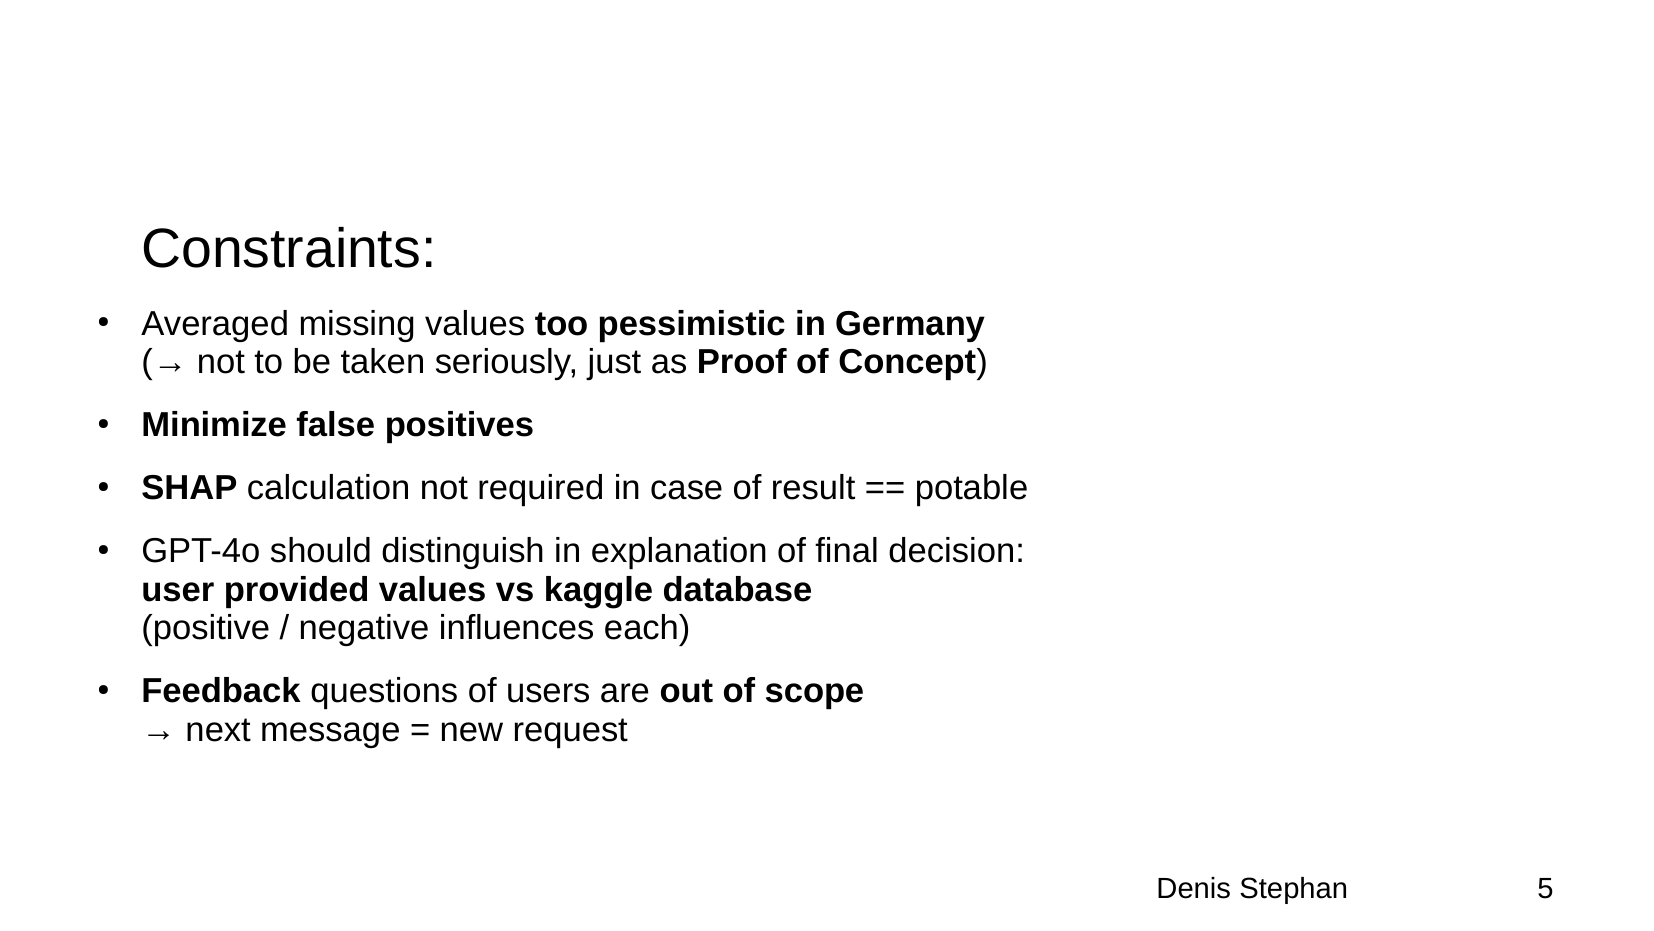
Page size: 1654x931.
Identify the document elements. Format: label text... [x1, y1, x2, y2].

text_box Denis Stephan 5 [1045, 844, 1654, 931]
list Constraints: Averaged missing values too pessimistic in Germany (→ not to be taken seriously, just as Proof of Concept) Minimize false positives SHAP calculation not required in case of result == potable GPT-4o should distinguish in explanation of final decision: user provided values vs kaggle database (positive / negative influences each) Feedback questions of users are out of scope → next message = new request [82, 217, 1571, 758]
